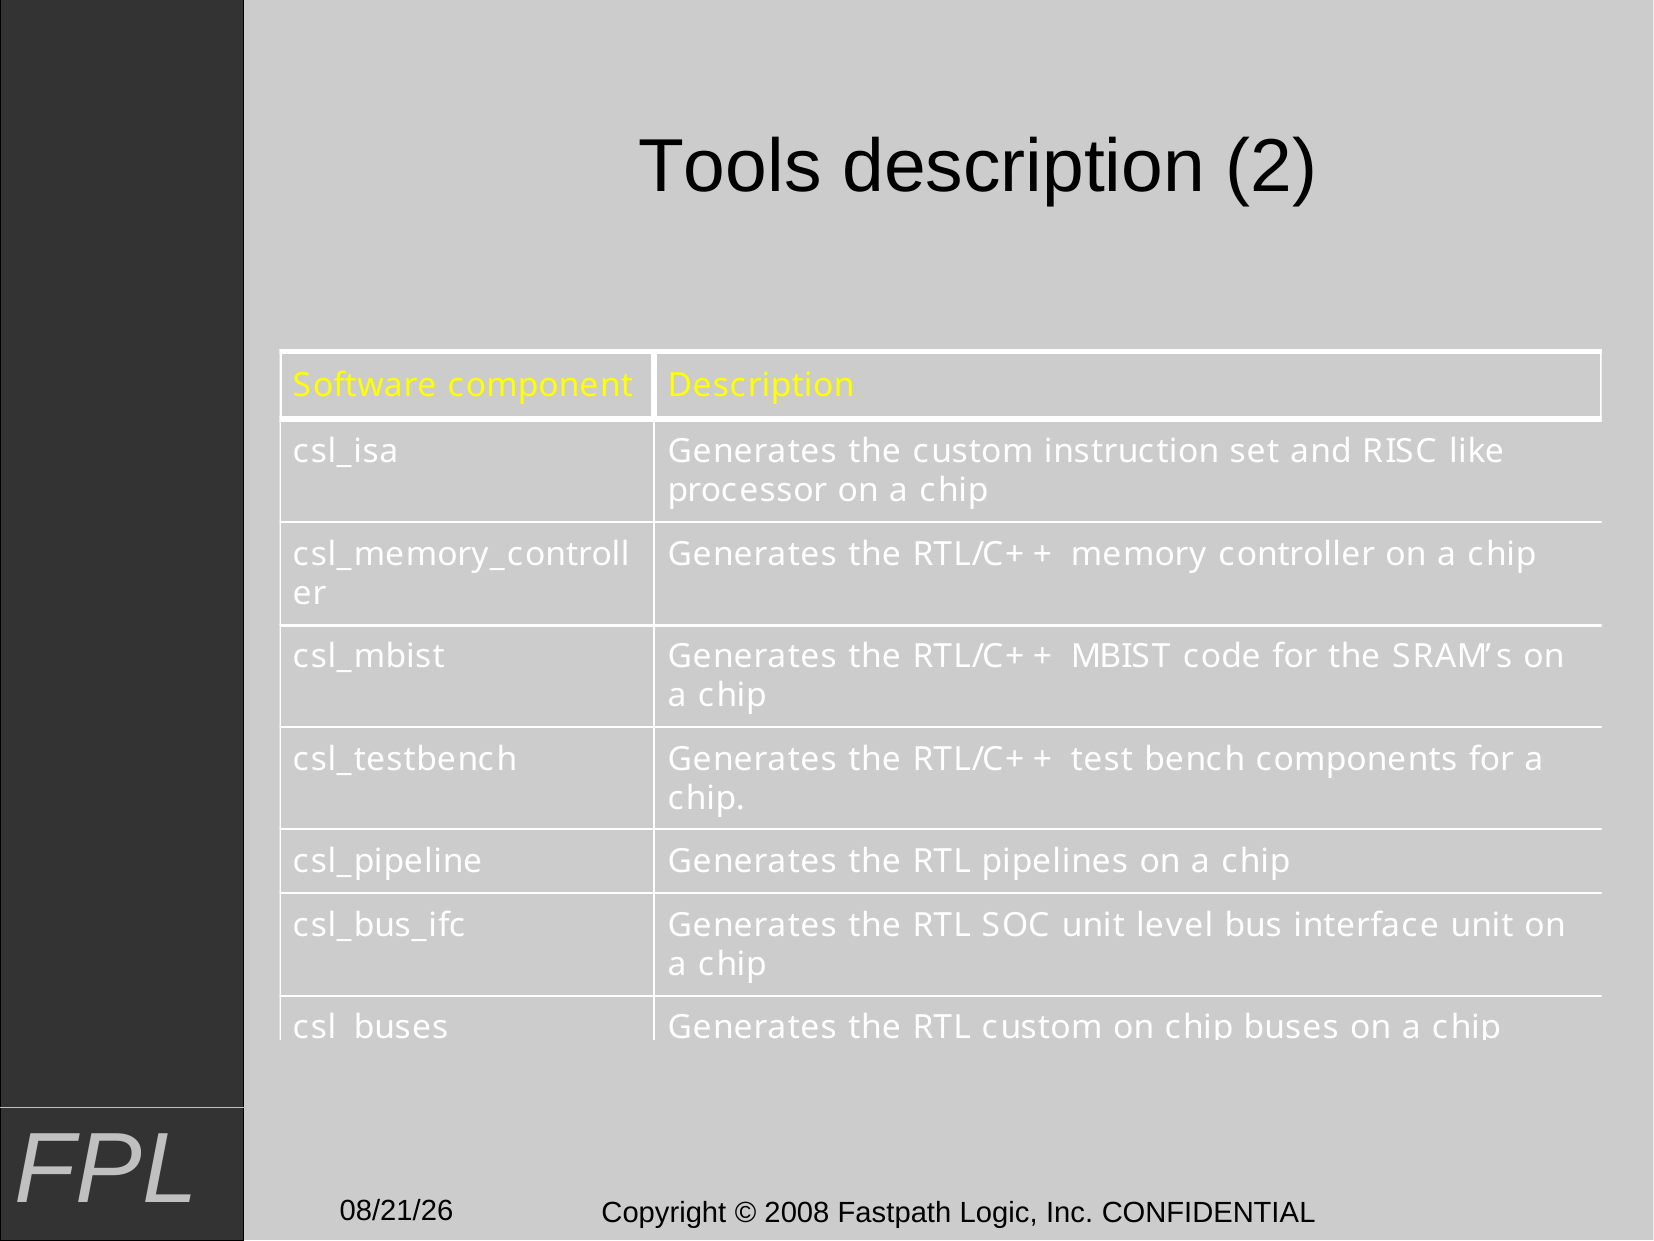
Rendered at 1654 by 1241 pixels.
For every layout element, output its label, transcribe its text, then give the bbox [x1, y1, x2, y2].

chart [279, 348, 1602, 1040]
title Tools description (2) [427, 57, 1530, 274]
